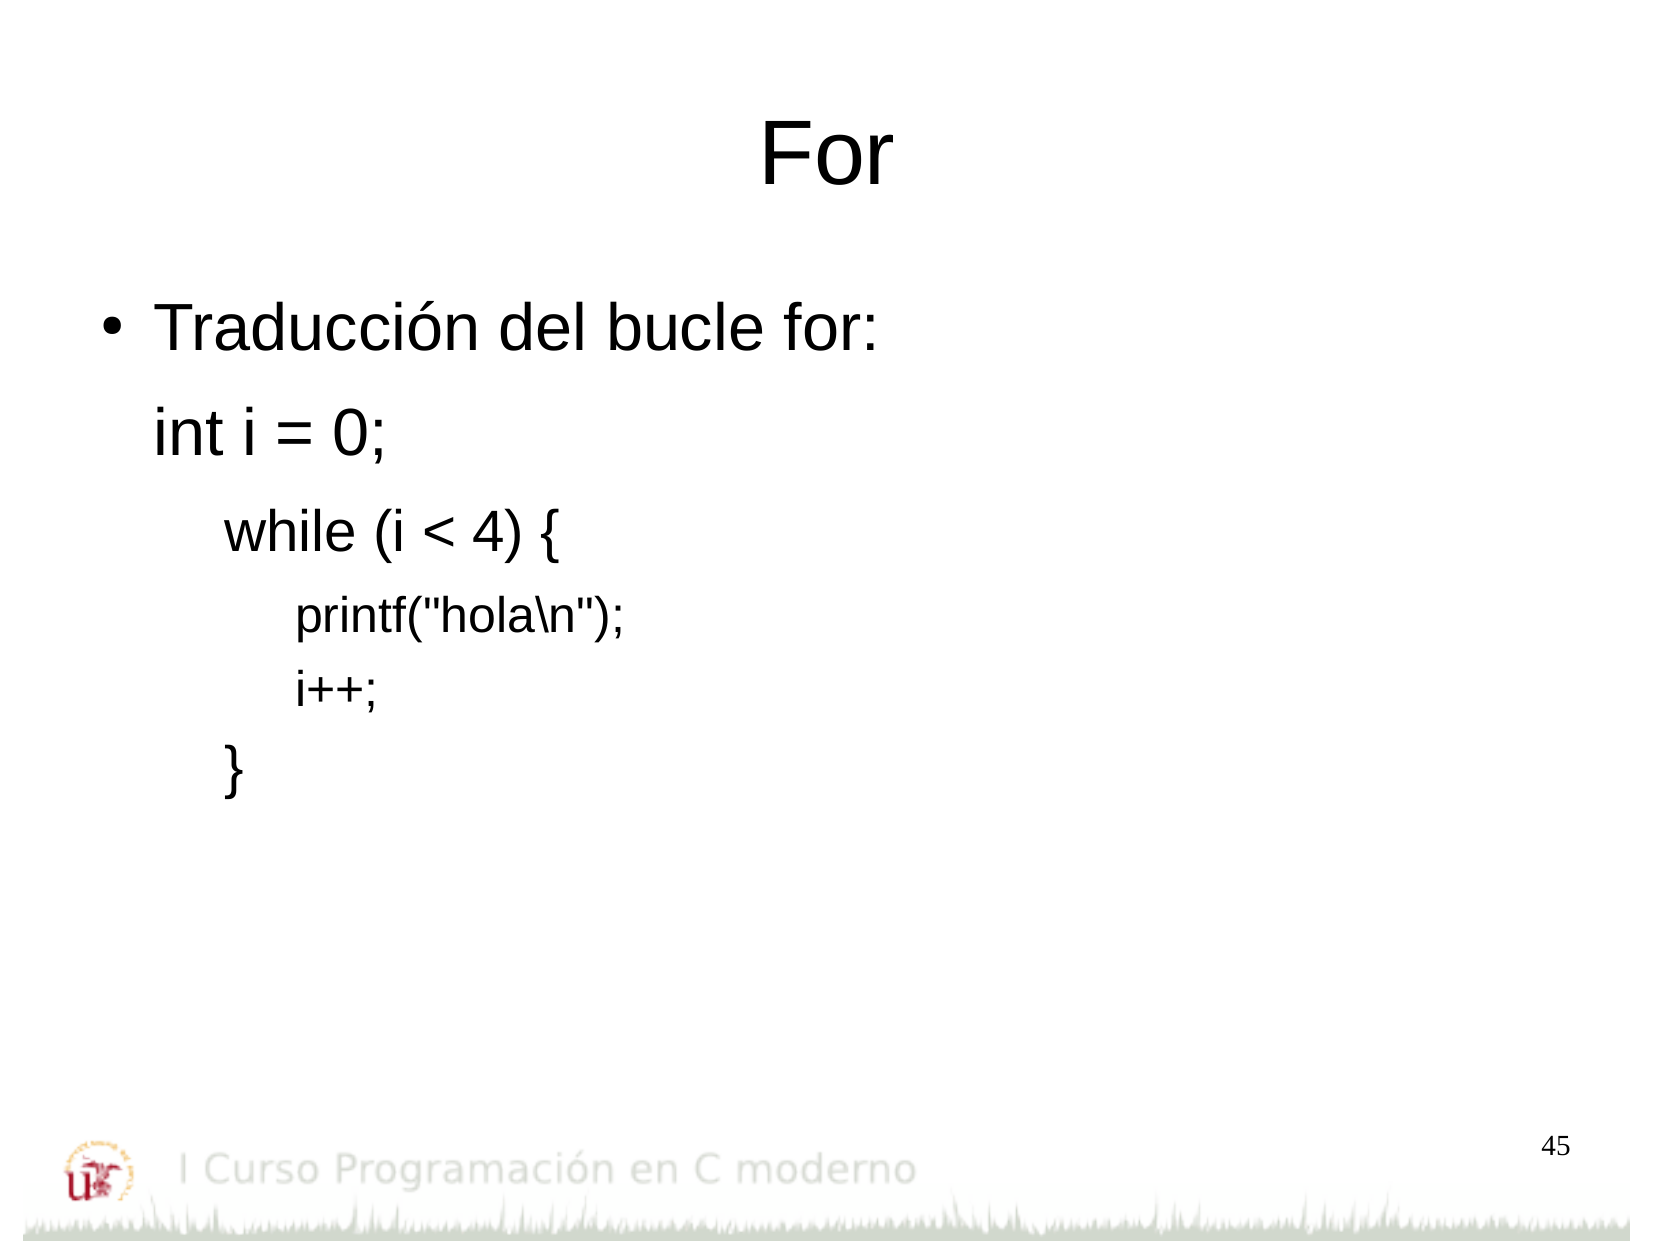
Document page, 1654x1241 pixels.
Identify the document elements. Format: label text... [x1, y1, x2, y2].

list Traducción del bucle for: int i = 0; while (i < 4) { printf("hola\n"); i++; } [82, 290, 1538, 1010]
picture [23, 1136, 1630, 1241]
title For [82, 49, 1571, 257]
